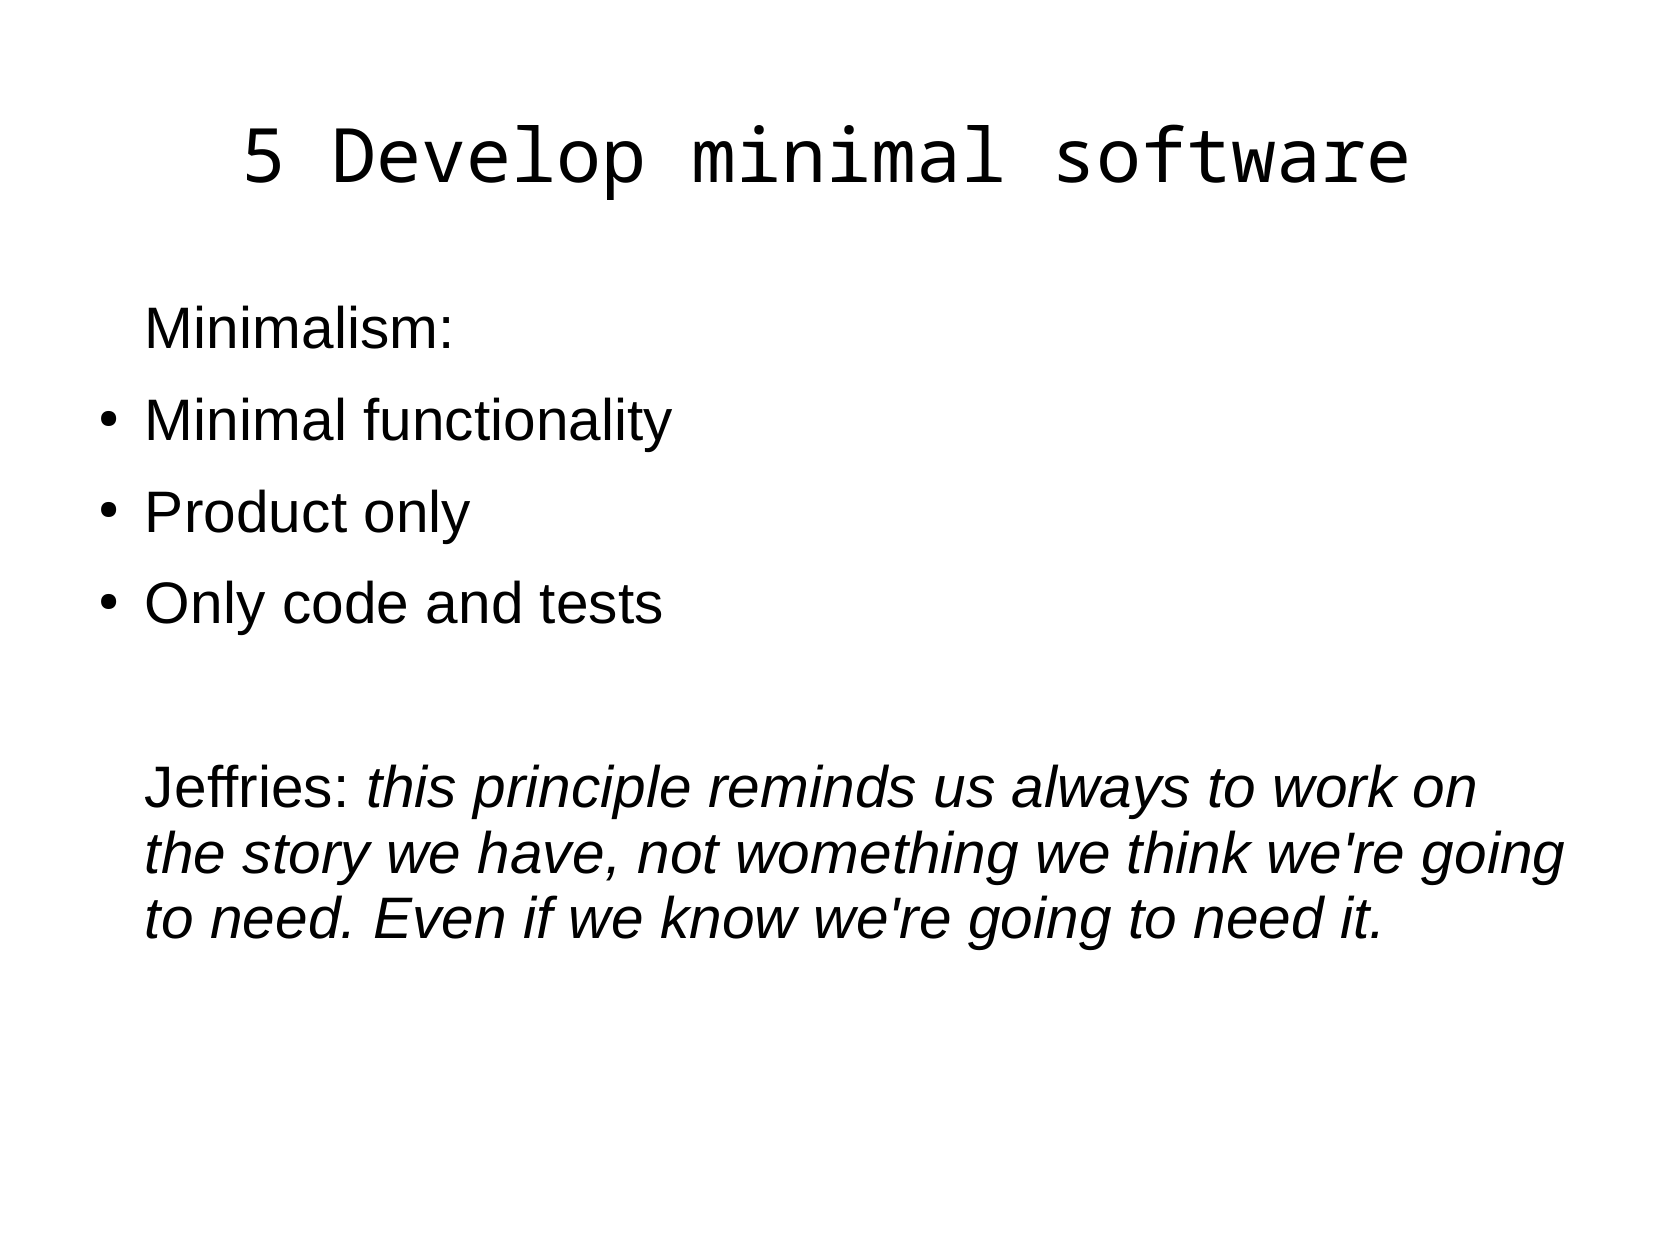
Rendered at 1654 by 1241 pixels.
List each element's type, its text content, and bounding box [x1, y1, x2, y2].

title 5 Develop minimal software [82, 49, 1571, 257]
list Minimalism: Minimal functionality Product only Only code and tests Jeffries: this principle reminds us always to work on the story we have, not womething we think we're going to need. Even if we know we're going to need it. [82, 295, 1571, 993]
